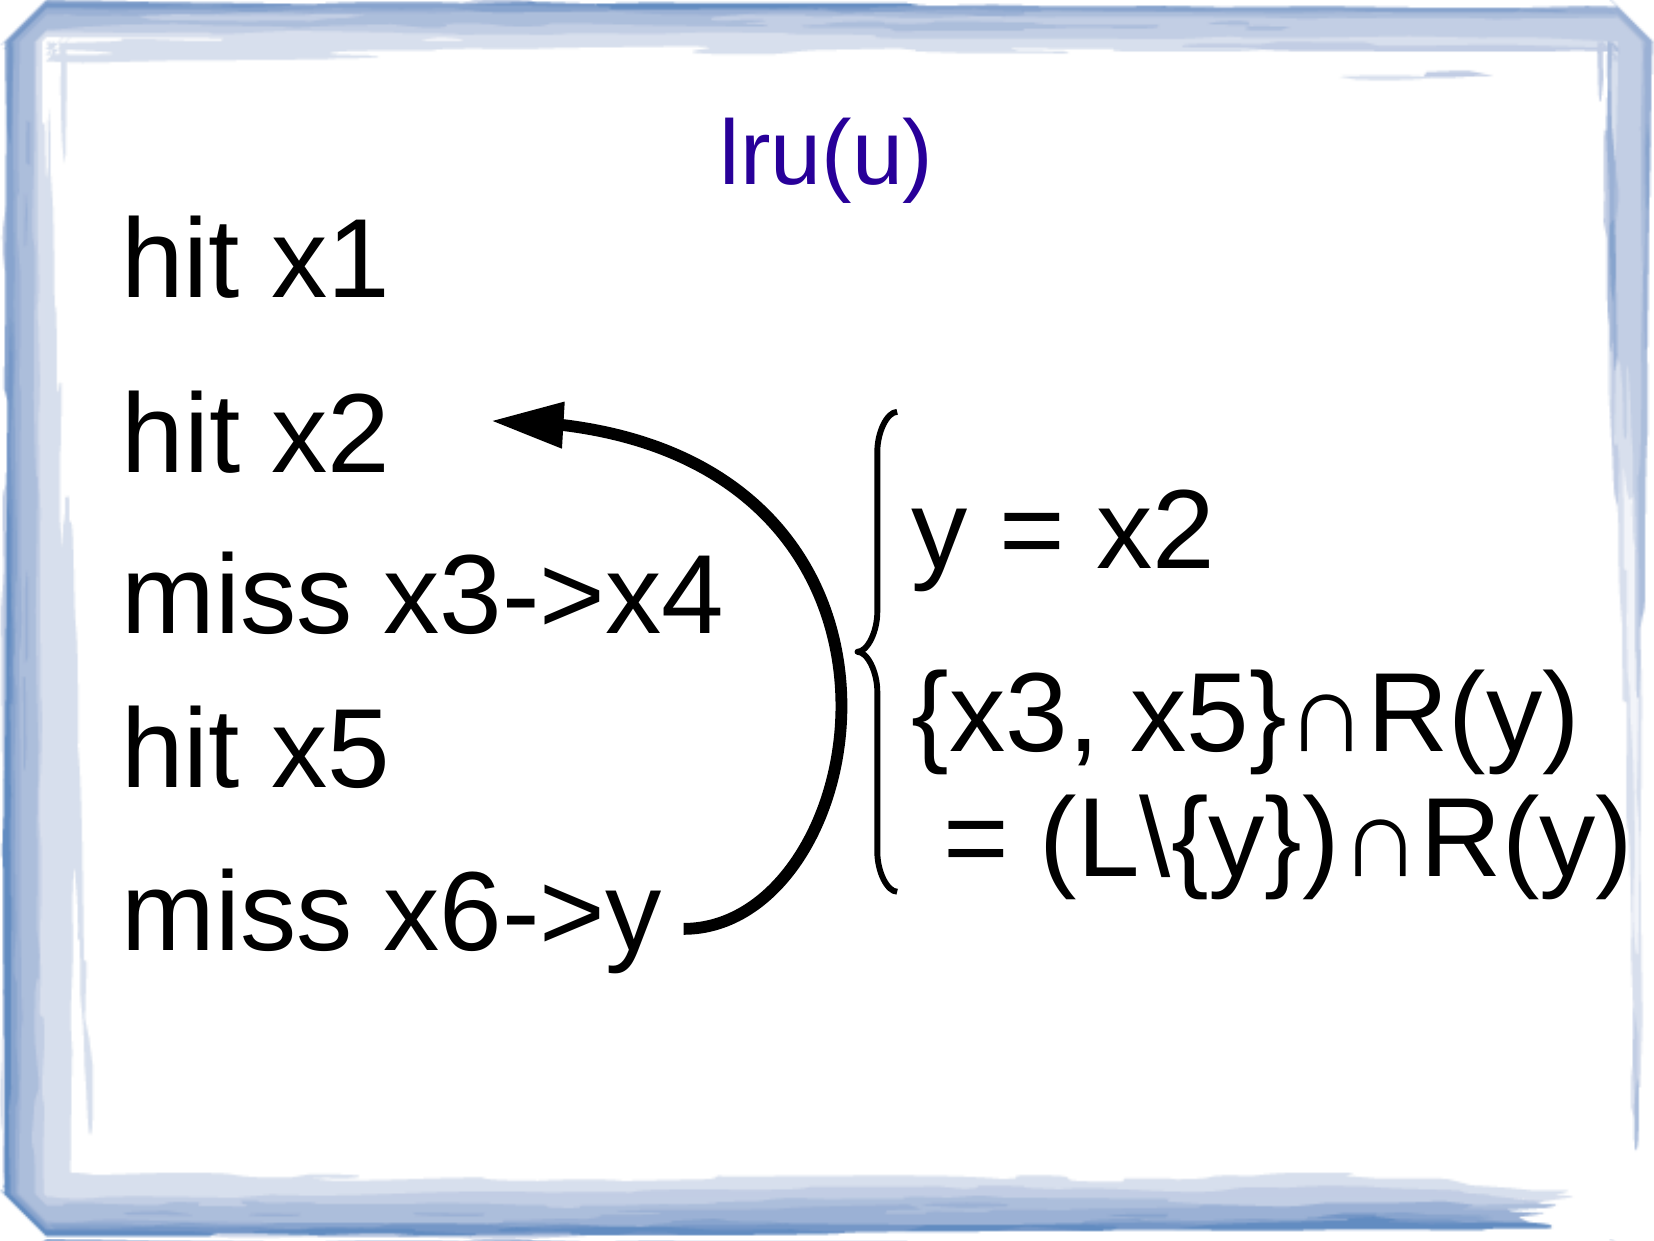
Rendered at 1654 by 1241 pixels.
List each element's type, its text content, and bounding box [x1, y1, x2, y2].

text_box {x3, x5}∩R(y) = (L\{y})∩R(y) [897, 642, 1654, 969]
picture [0, 0, 1654, 1241]
text_box hit x2 [106, 363, 414, 524]
title lru(u) [82, 49, 1571, 257]
text_box y = x2 [897, 459, 1239, 636]
text_box hit x5 [106, 678, 414, 841]
text_box miss x6->y [106, 841, 684, 1017]
text_box hit x1 [106, 188, 414, 363]
text_box miss x3->x4 [106, 524, 746, 700]
